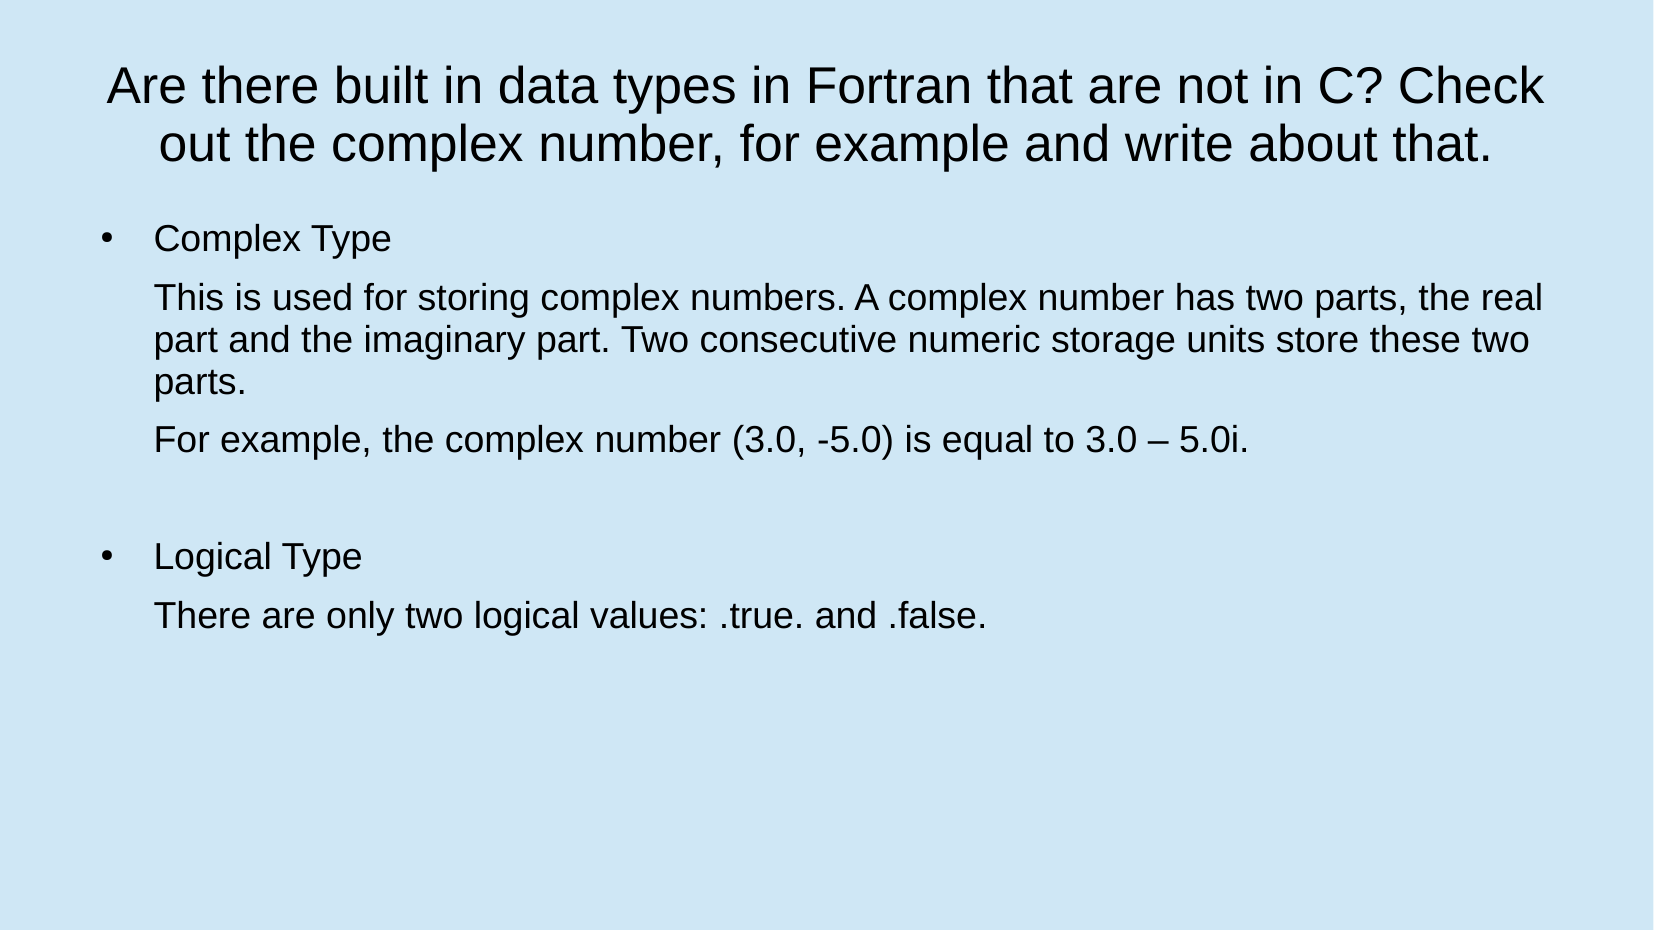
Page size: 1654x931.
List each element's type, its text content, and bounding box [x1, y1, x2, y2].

list Complex Type This is used for storing complex numbers. A complex number has two parts, the real part and the imaginary part. Two consecutive numeric storage units store these two parts. For example, the complex number (3.0, -5.0) is equal to 3.0 – 5.0i. Logical Type There are only two logical values: .true. and .false. [82, 217, 1571, 758]
title Are there built in data types in Fortran that are not in C? Check out the complex number, for example and write about that. [82, 37, 1571, 193]
